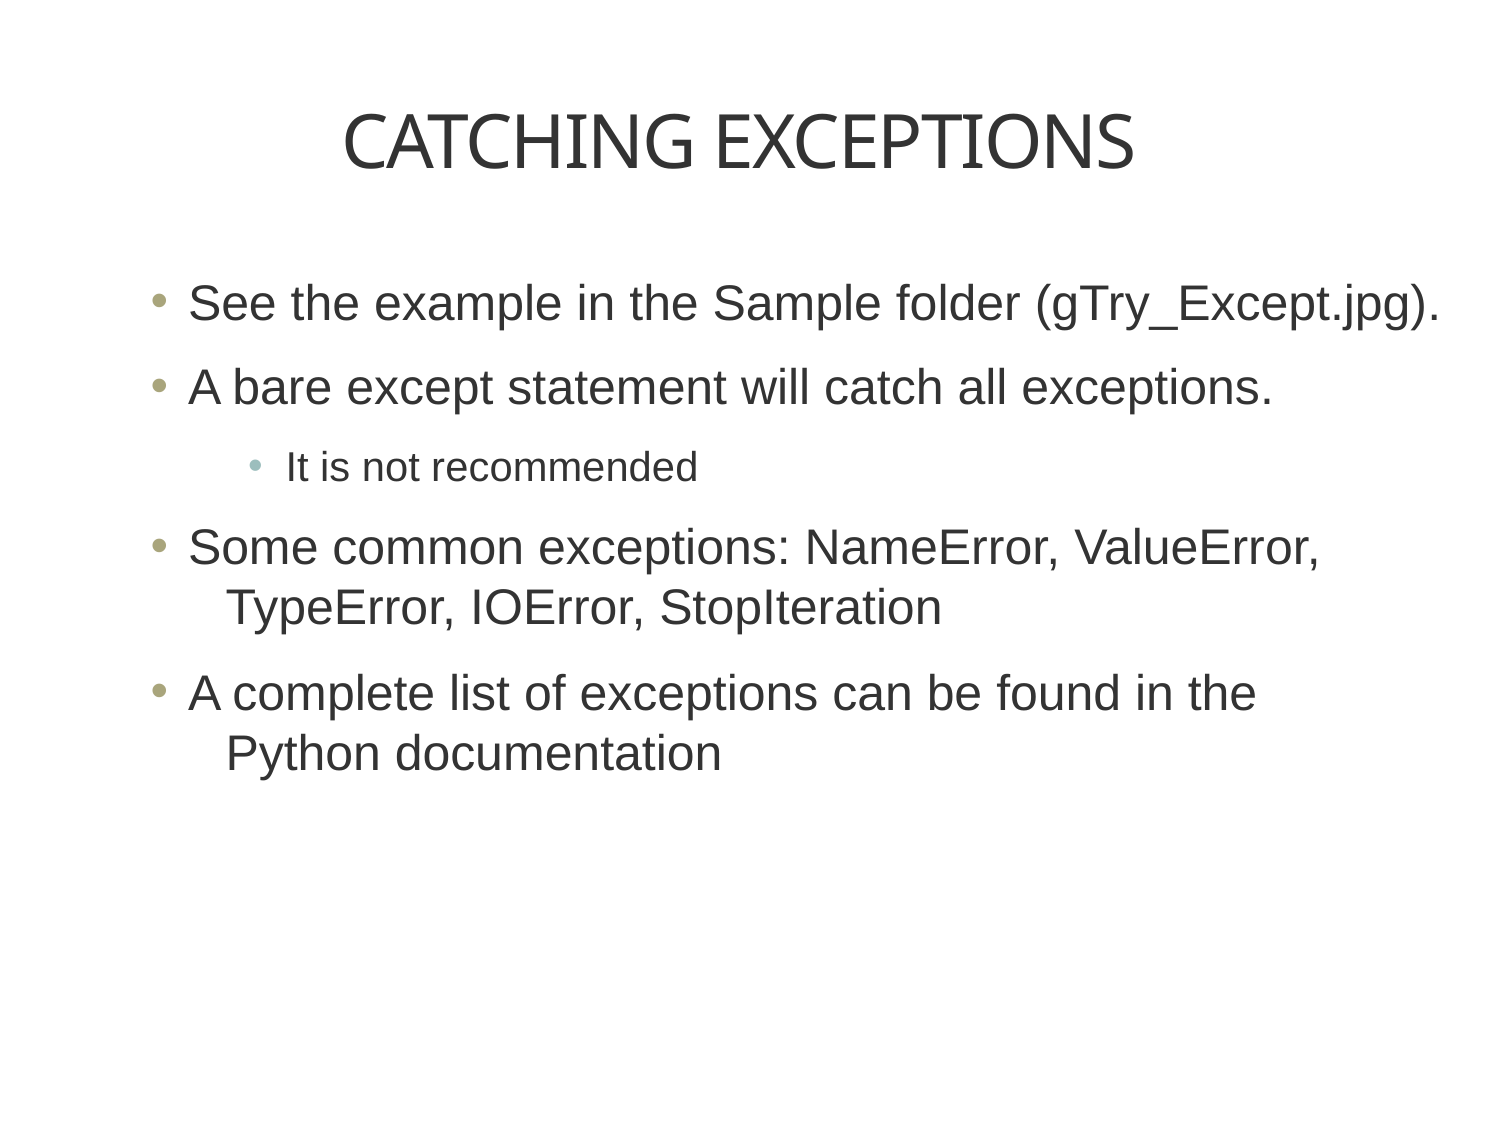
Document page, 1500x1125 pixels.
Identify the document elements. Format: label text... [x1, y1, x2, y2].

title CATCHING EXCEPTIONS [18, 45, 1460, 233]
list See the example in the Sample folder (gTry_Except.jpg). A bare except statement will catch all exceptions. It is not recommended Some common exceptions: NameError, ValueError, TypeError, IOError, StopIteration A complete list of exceptions can be found in the Python documentation [98, 262, 1460, 1098]
